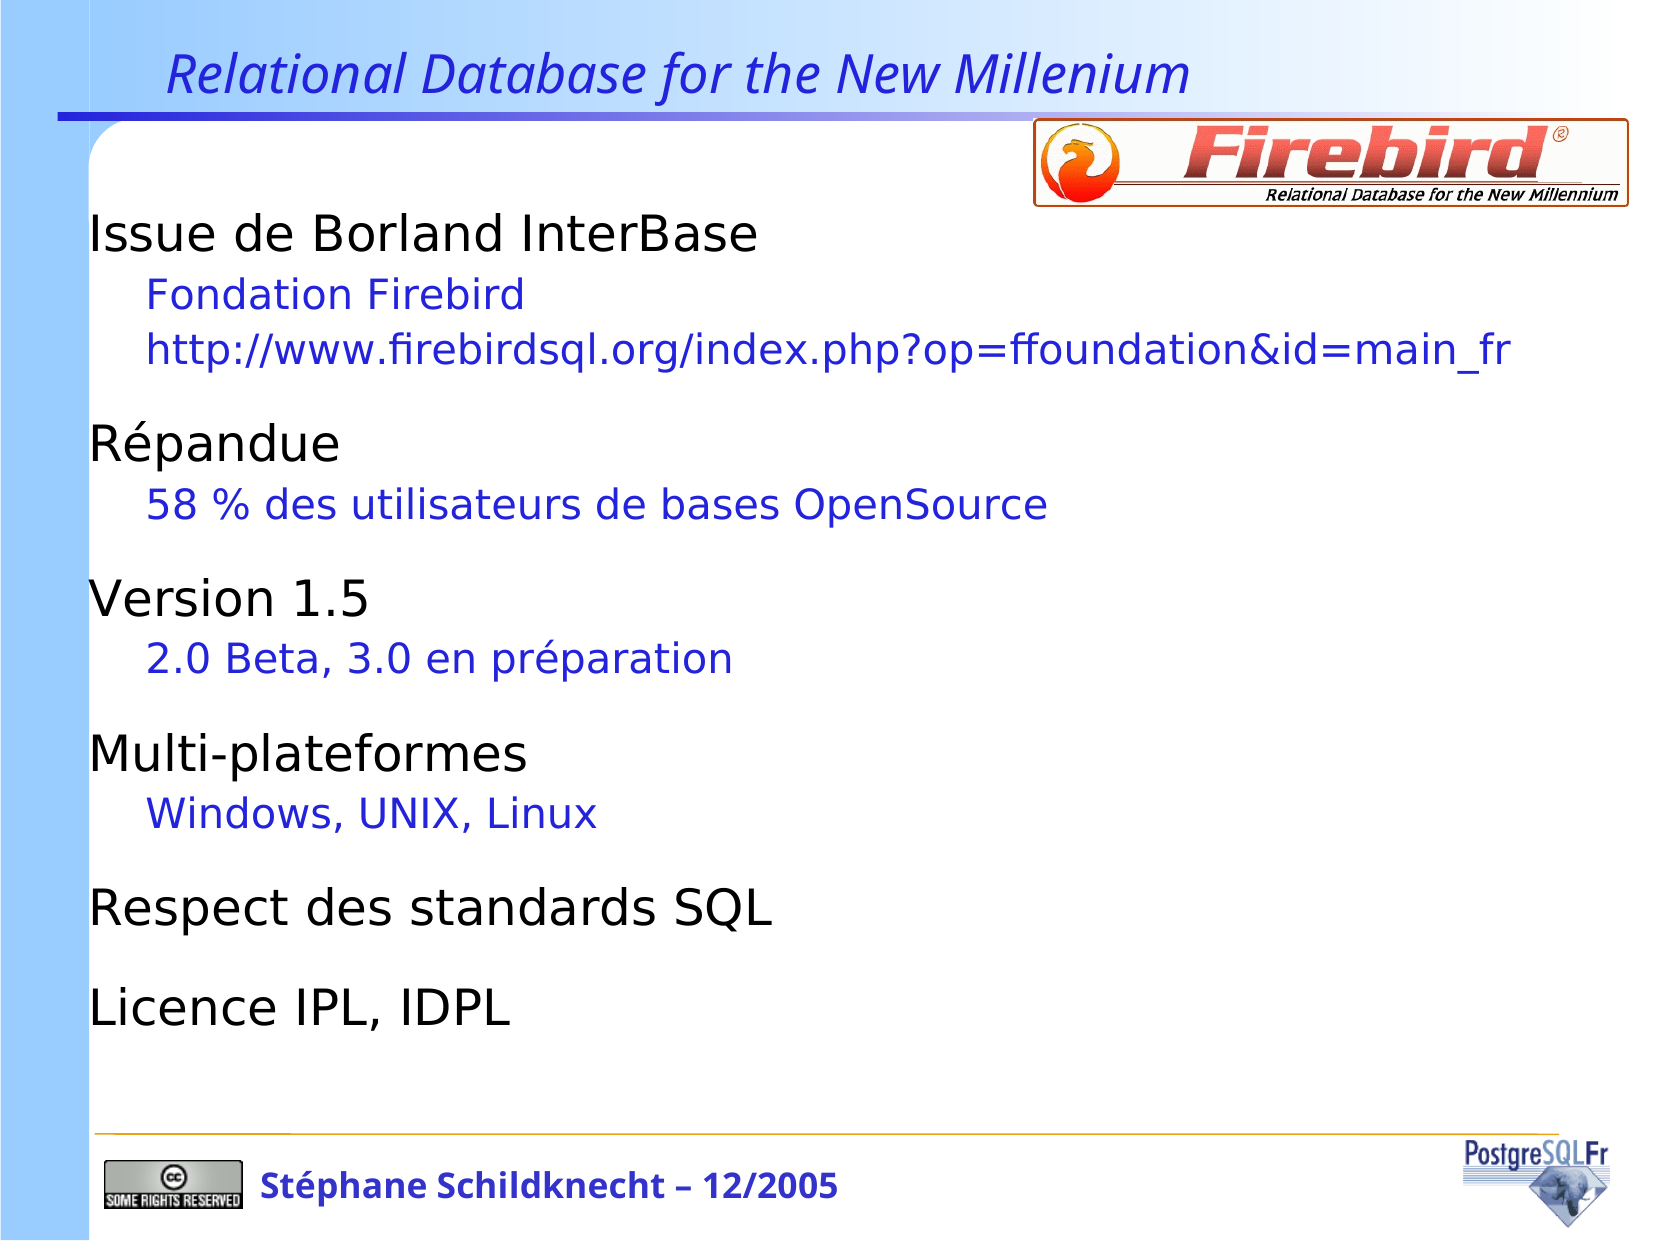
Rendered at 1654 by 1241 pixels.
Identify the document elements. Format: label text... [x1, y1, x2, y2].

picture [1033, 118, 1629, 207]
title Relational Database for the New Millenium [59, 0, 1300, 148]
picture [1462, 1139, 1610, 1228]
picture [104, 1160, 243, 1209]
list Issue de Borland InterBase Fondation Firebird http://www.firebirdsql.org/index.php?op=ffoundation&id=main_fr Répandue 58 % des utilisateurs de bases OpenSource Version 1.5 2.0 Beta, 3.0 en préparation Multi-plateformes Windows, UNIX, Linux Respect des standards SQL Licence IPL, IDPL [88, 175, 1547, 1064]
